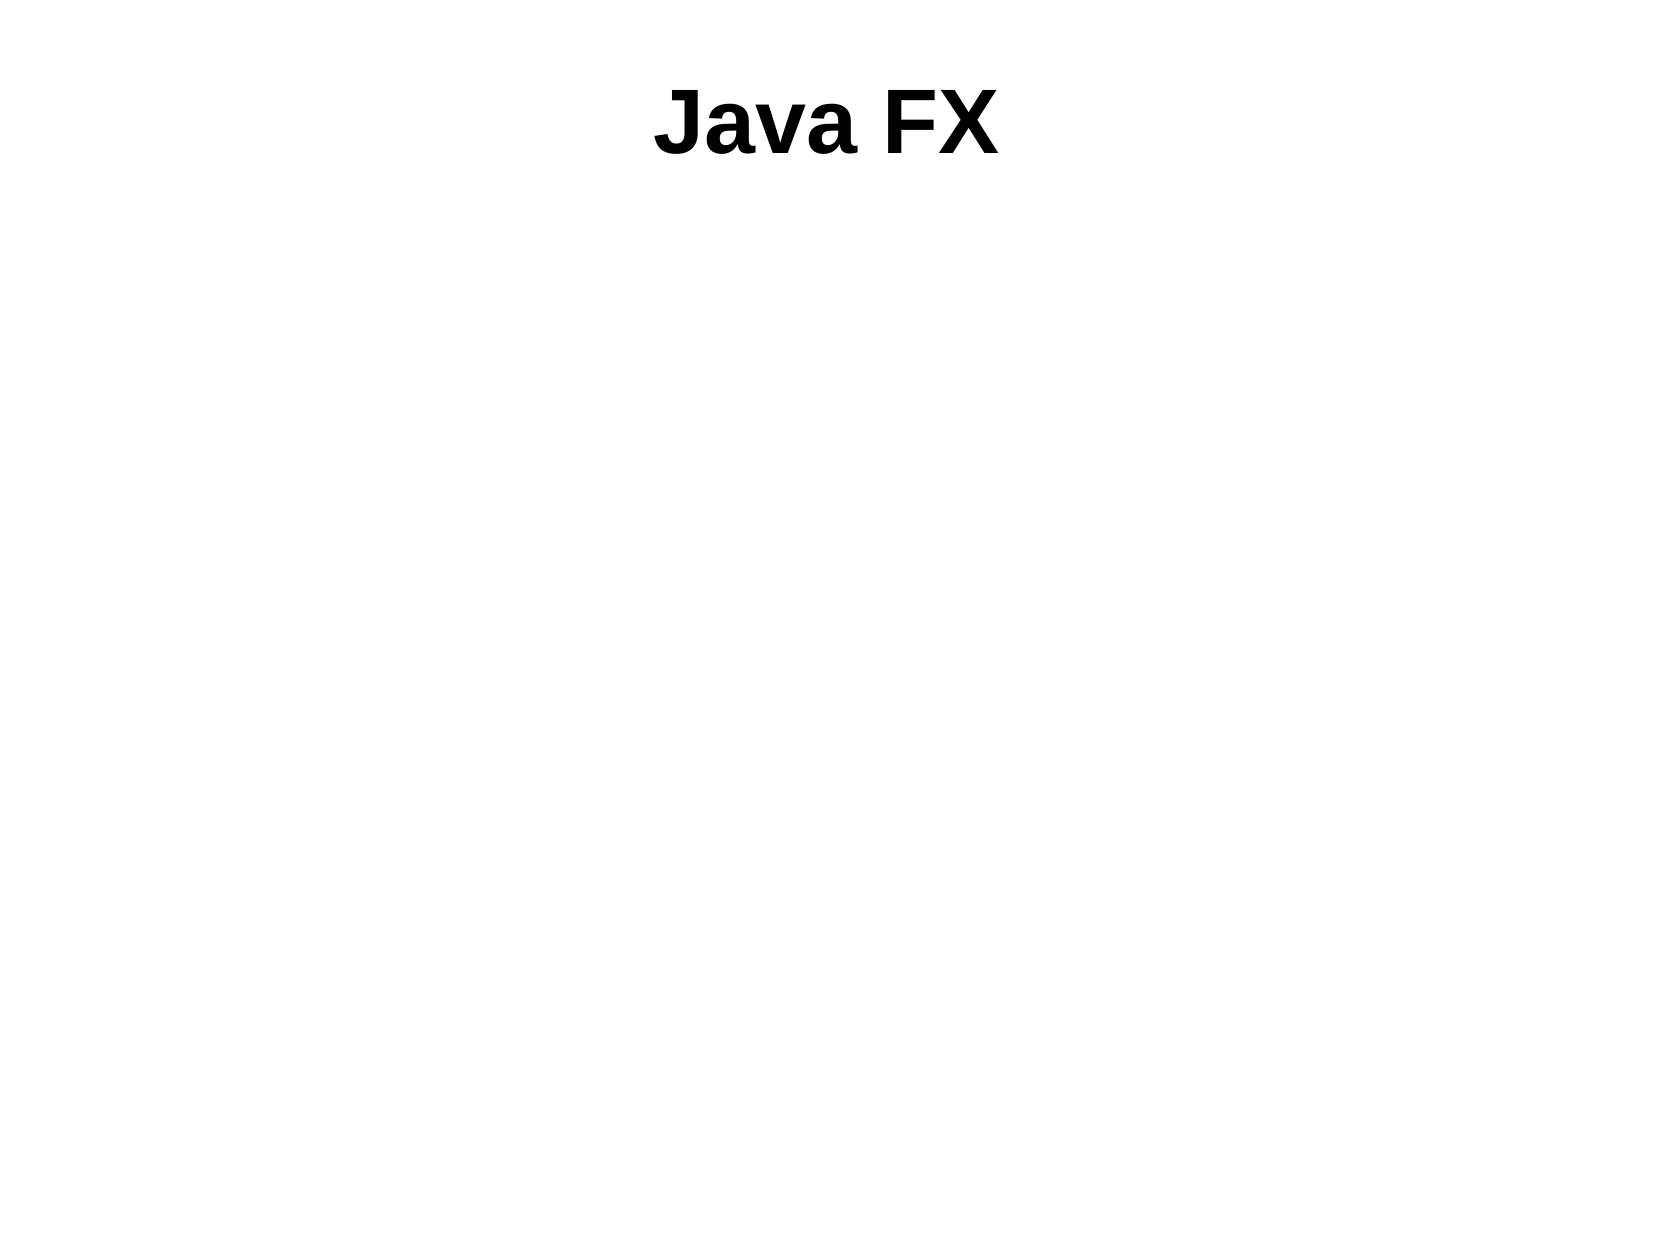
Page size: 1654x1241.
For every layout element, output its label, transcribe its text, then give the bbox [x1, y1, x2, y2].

title Java FX [82, 49, 1571, 196]
